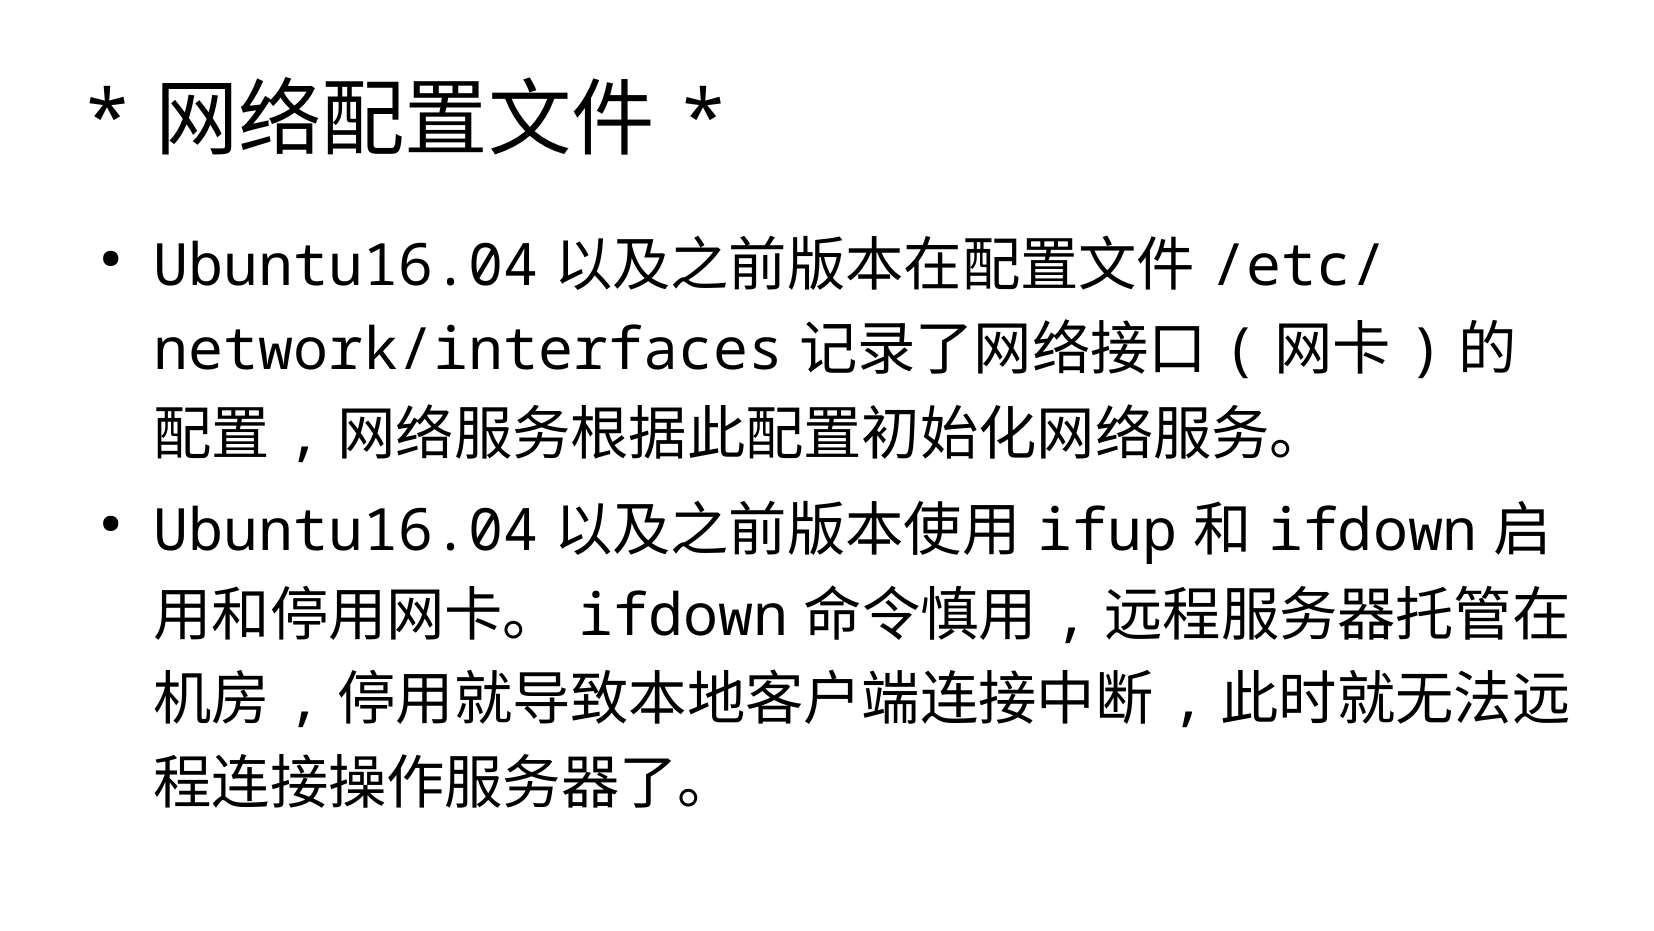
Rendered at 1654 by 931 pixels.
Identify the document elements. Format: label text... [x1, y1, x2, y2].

title *网络配置文件* [82, 37, 1571, 189]
list Ubuntu16.04以及之前版本在配置文件/etc/network/interfaces记录了网络接口(网卡)的配置,网络服务根据此配置初始化网络服务。 Ubuntu16.04以及之前版本使用ifup和ifdown启用和停用网卡。ifdown命令慎用,远程服务器托管在机房,停用就导致本地客户端连接中断,此时就无法远程连接操作服务器了。 [82, 217, 1571, 886]
